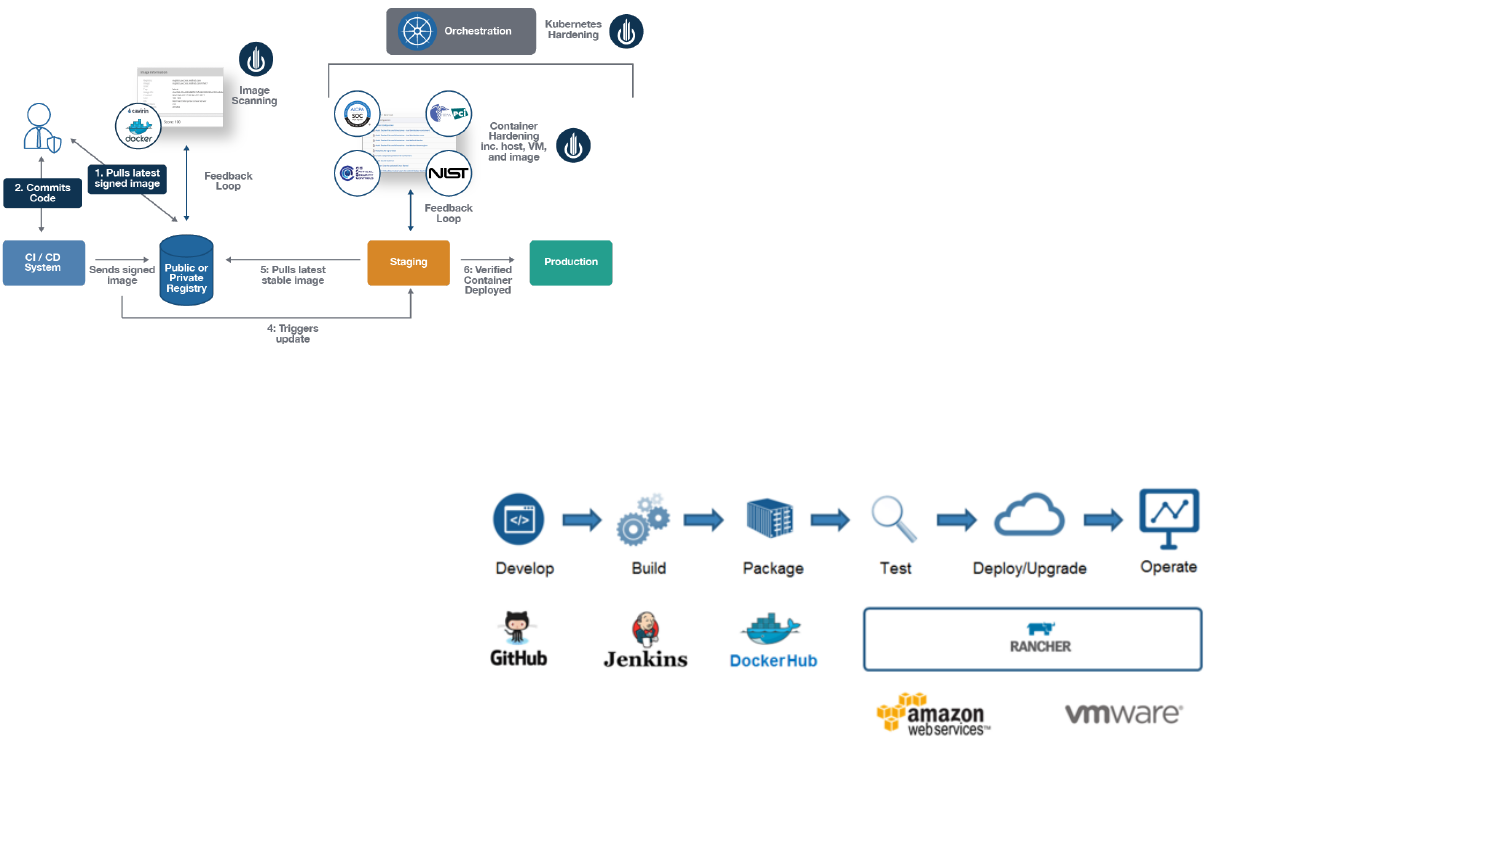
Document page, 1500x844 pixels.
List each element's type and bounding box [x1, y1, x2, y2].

picture [0, 0, 646, 355]
picture [467, 452, 1232, 759]
